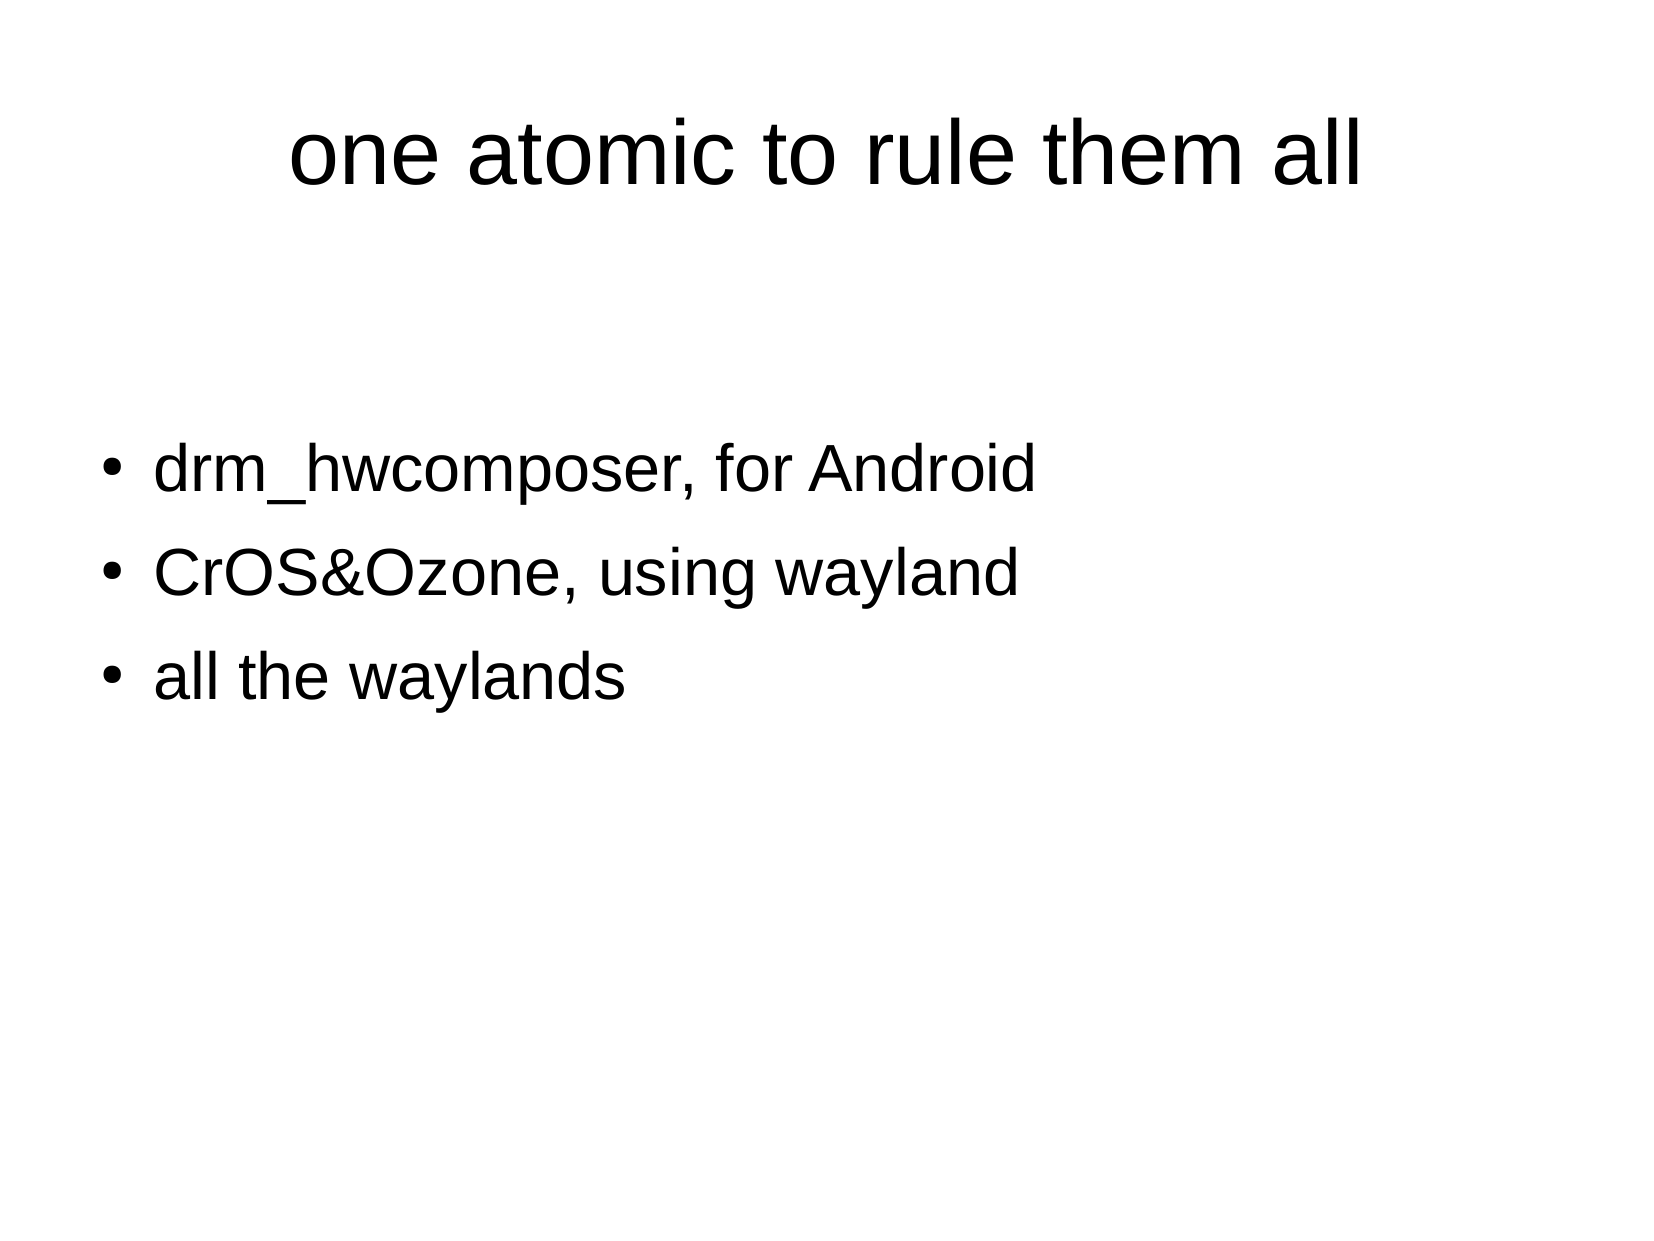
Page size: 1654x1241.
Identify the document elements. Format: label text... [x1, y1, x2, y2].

title one atomic to rule them all [82, 49, 1571, 257]
list drm_hwcomposer, for Android CrOS&Ozone, using wayland all the waylands [82, 431, 1571, 1021]
